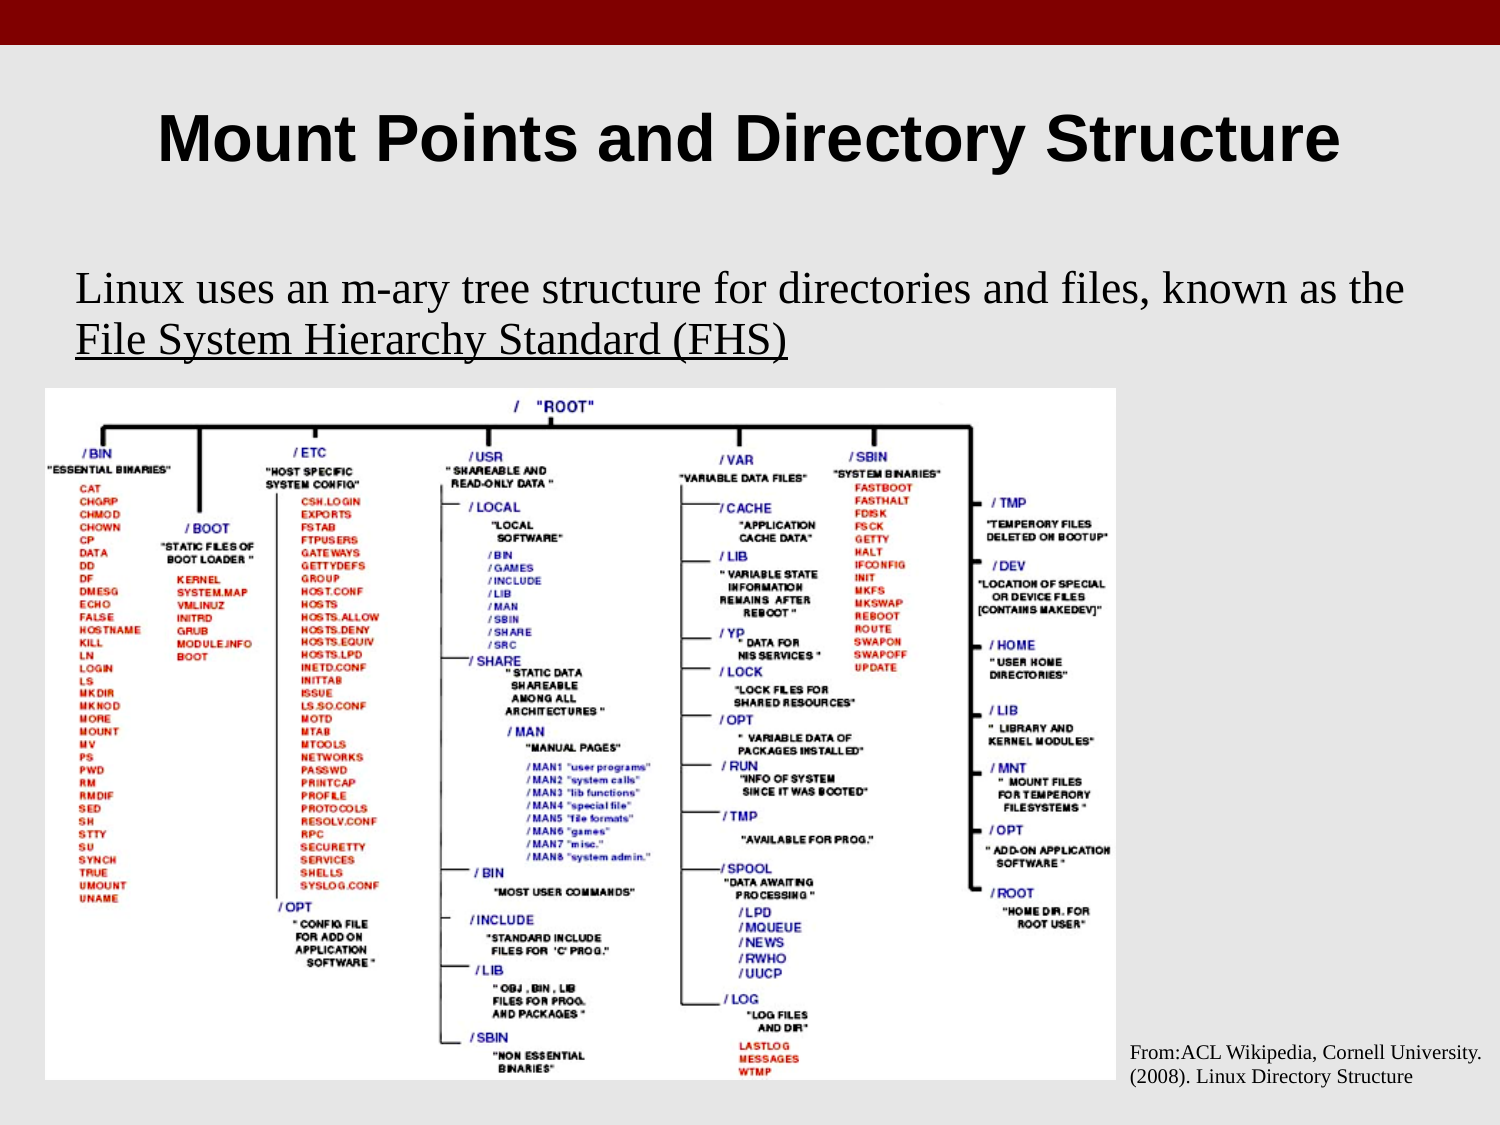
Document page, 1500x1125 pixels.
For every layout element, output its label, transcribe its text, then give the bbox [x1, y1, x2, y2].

list Linux uses an m-ary tree structure for directories and files, known as the File System Hierarchy Standard (FHS) [75, 263, 1425, 1034]
title Mount Points and Directory Structure [75, 44, 1425, 233]
text_box From:ACL Wikipedia, Cornell University. (2008). Linux Directory Structure [1115, 1034, 1500, 1096]
picture [45, 388, 1116, 1081]
